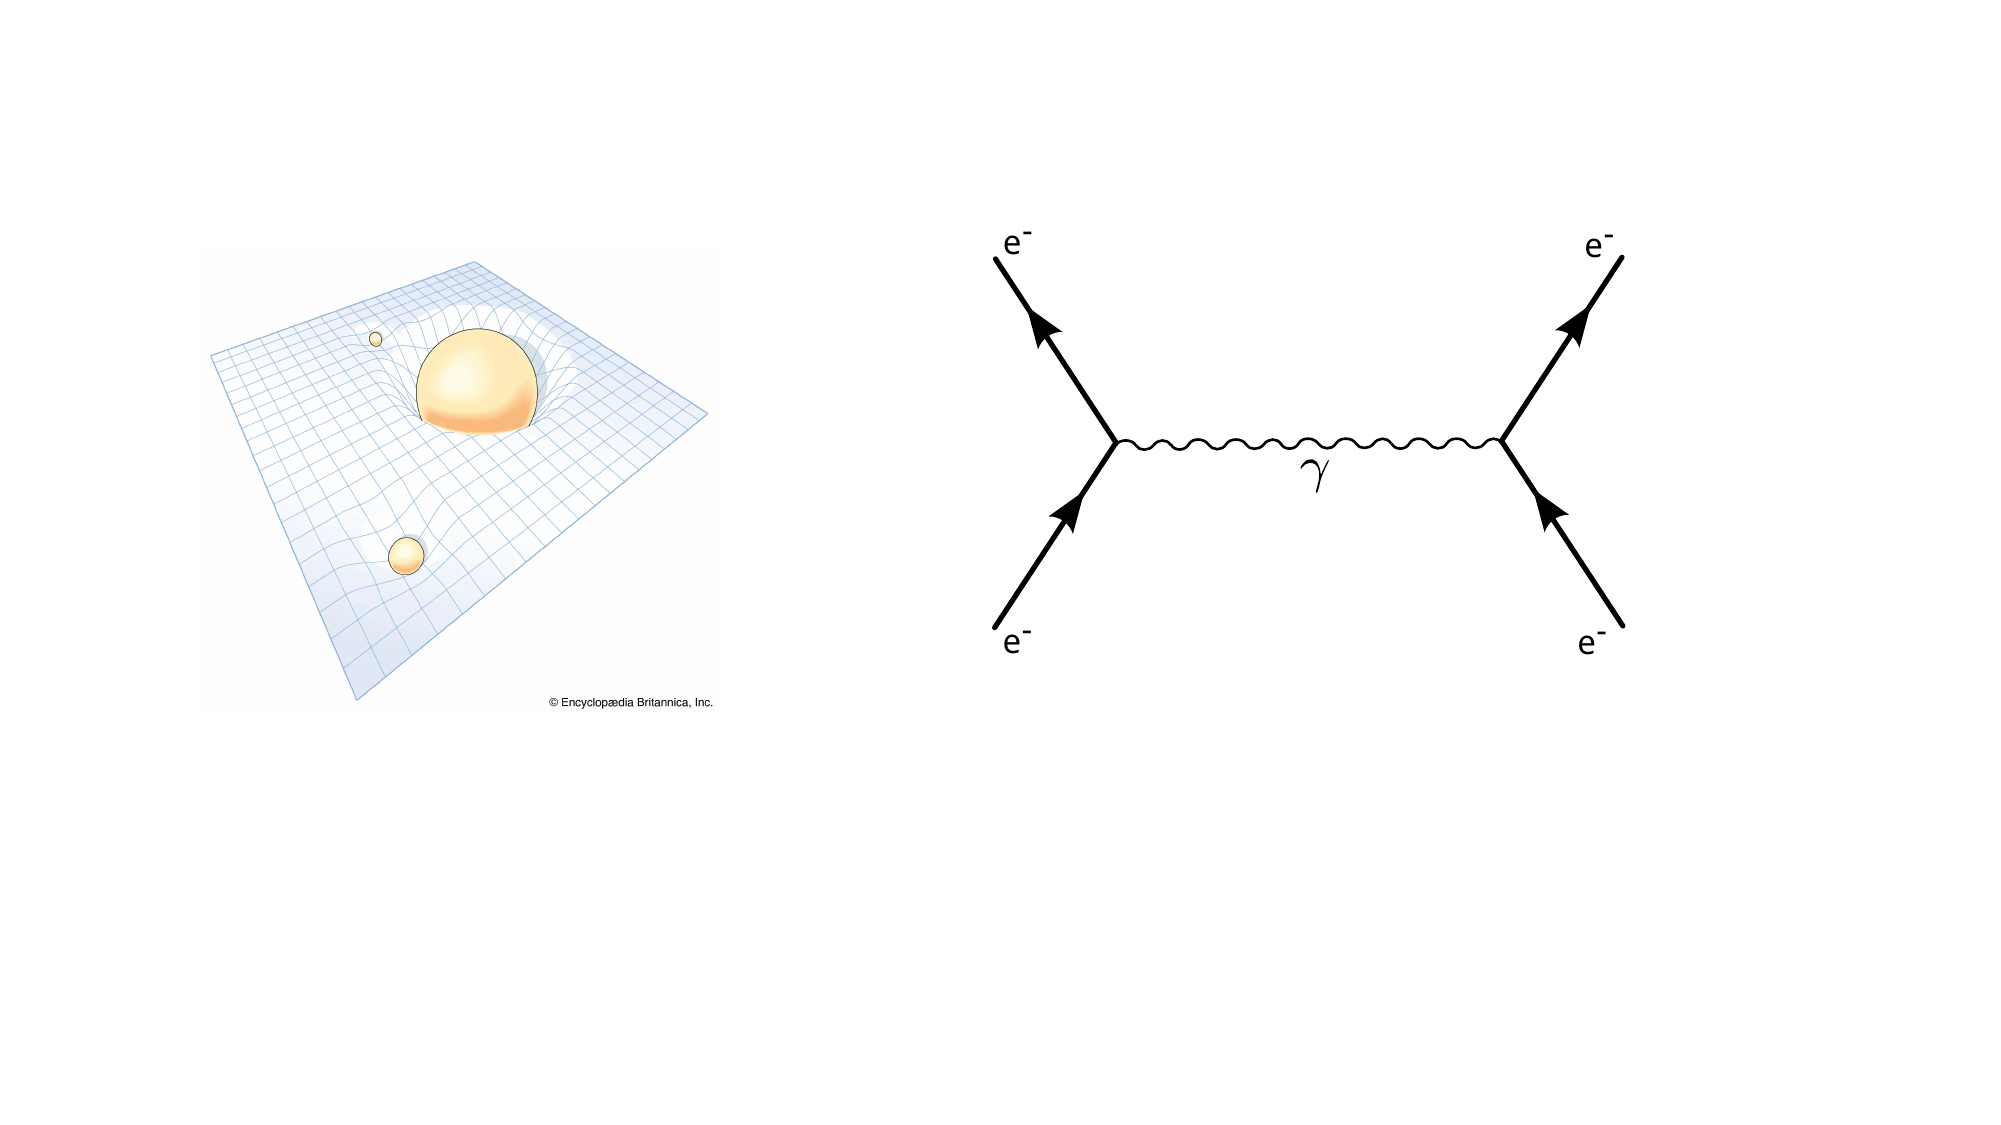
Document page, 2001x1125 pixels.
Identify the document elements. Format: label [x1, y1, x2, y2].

picture [991, 229, 1626, 656]
picture [199, 250, 719, 712]
